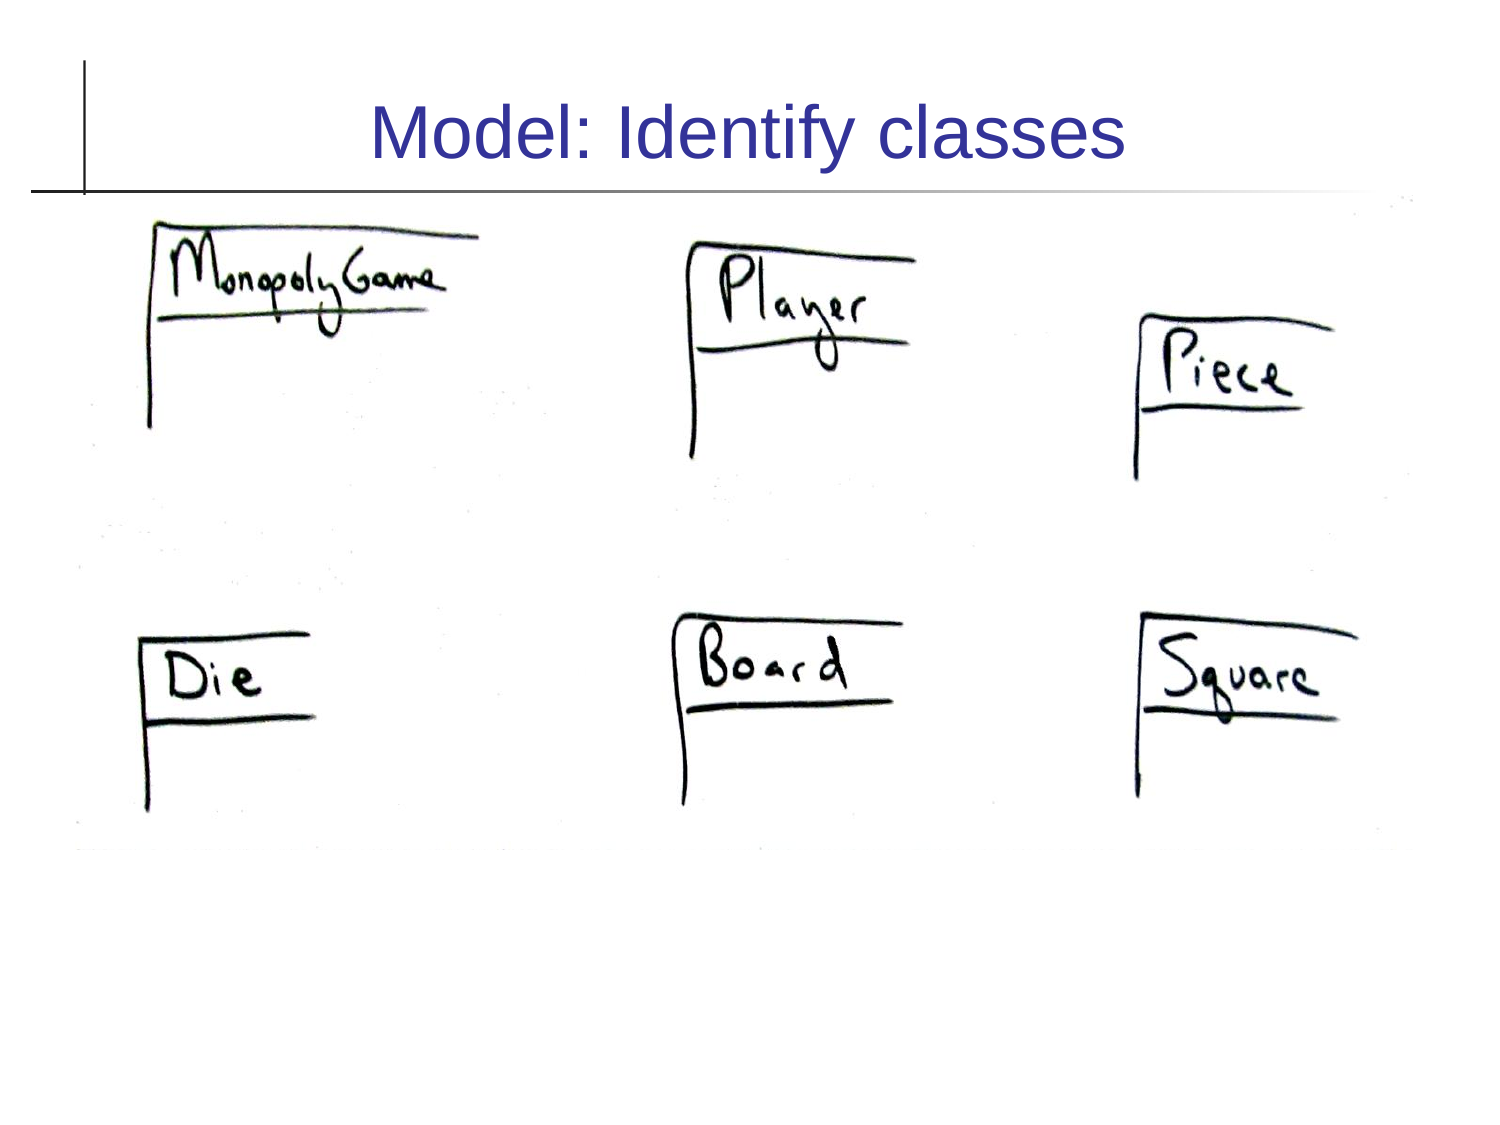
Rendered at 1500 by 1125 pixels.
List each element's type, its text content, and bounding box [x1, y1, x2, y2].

picture [75, 195, 1413, 851]
title Model: Identify classes [100, 42, 1397, 182]
